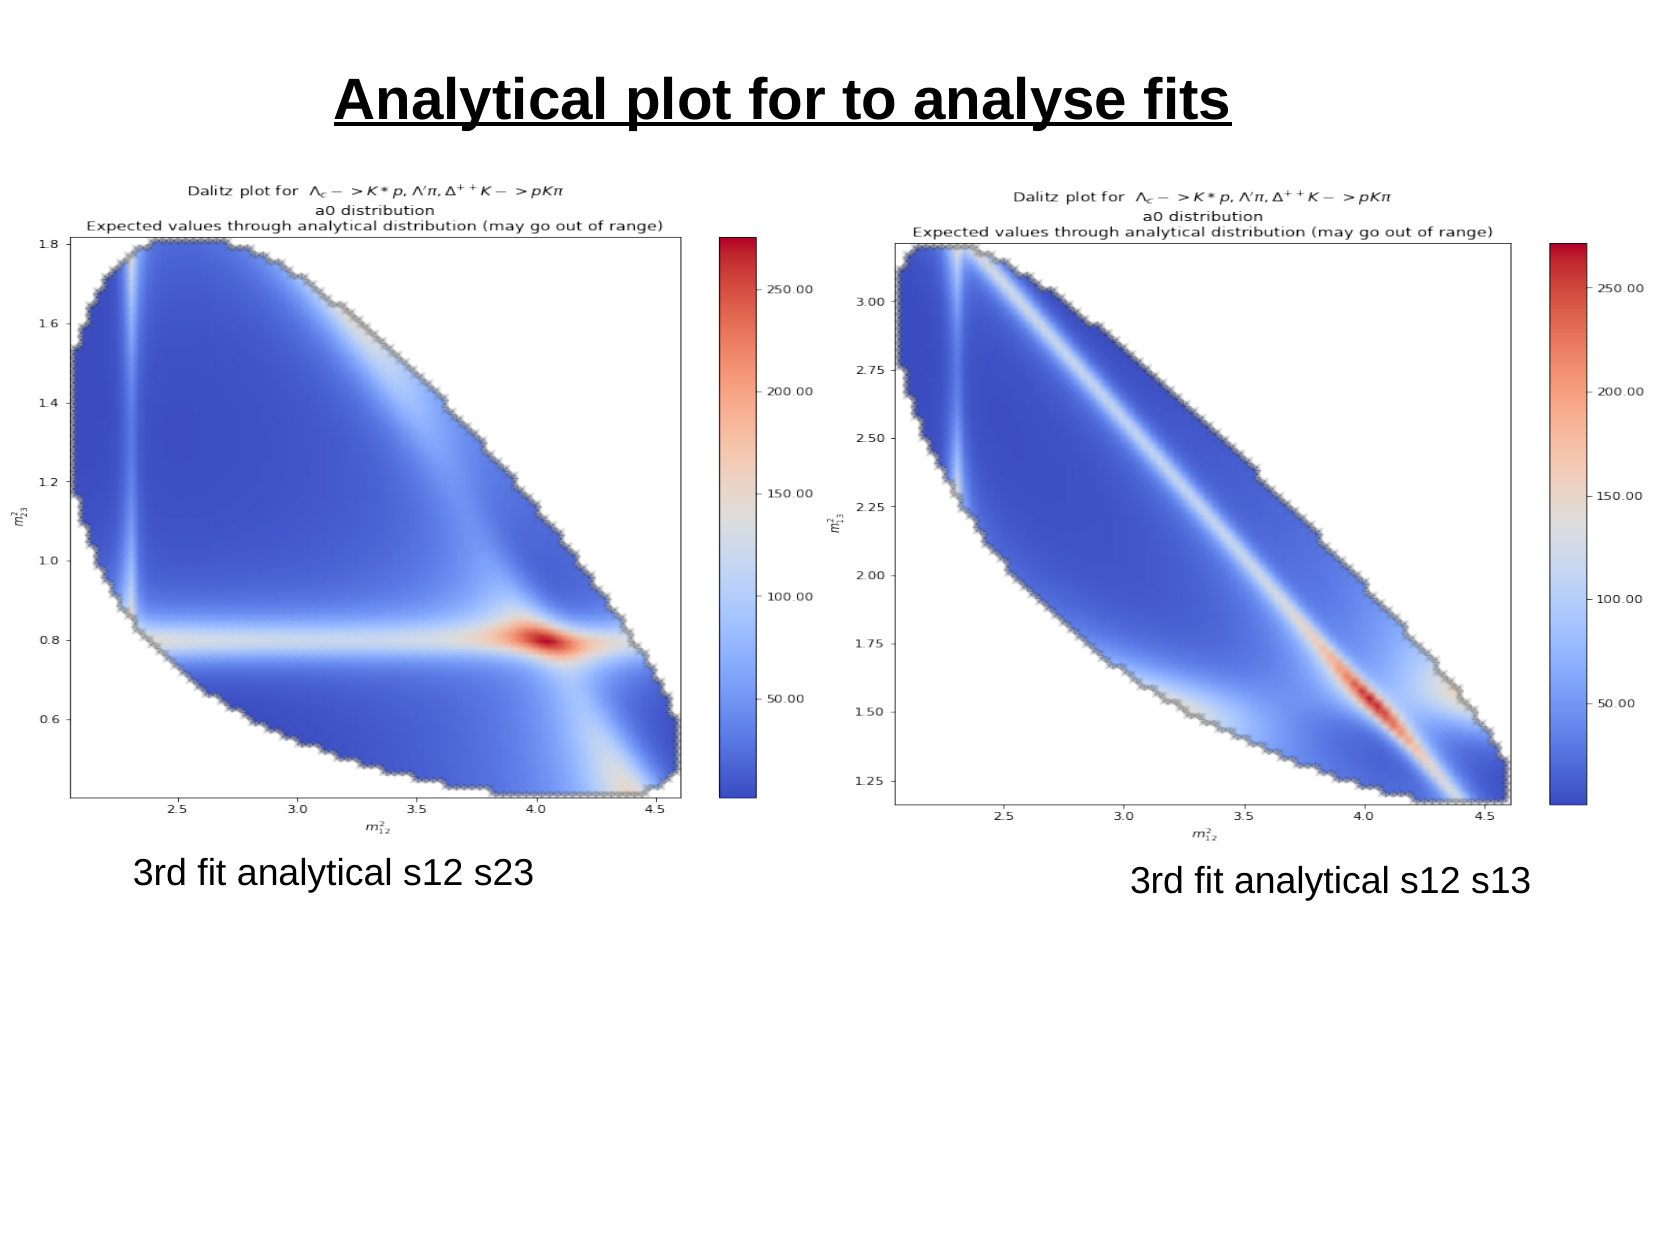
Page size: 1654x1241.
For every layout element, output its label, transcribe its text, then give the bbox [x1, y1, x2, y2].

text_box Analytical plot for to analyse fits [318, 59, 1435, 141]
text_box 3rd fit analytical s12 s23 [118, 844, 549, 901]
picture [0, 177, 1654, 851]
text_box 3rd fit analytical s12 s13 [1115, 852, 1546, 910]
